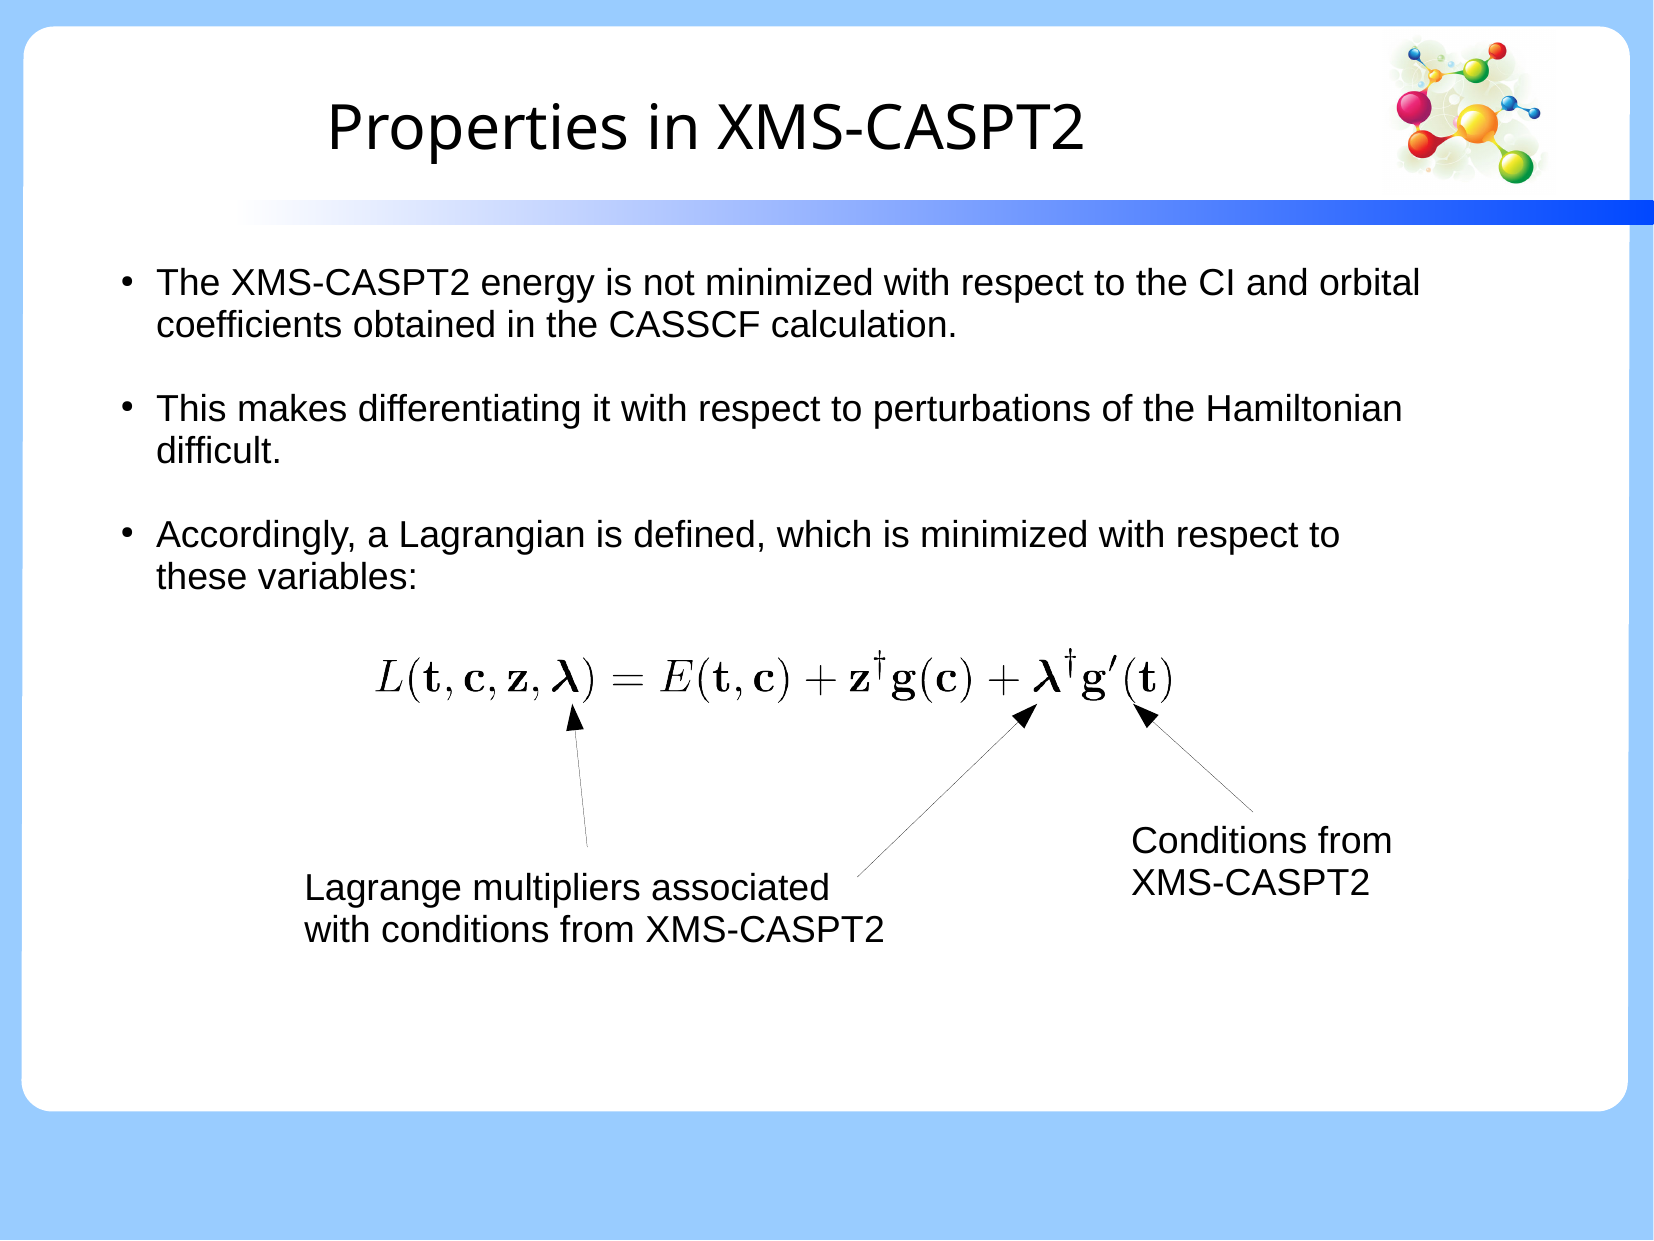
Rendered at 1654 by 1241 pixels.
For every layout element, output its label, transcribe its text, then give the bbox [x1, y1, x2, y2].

title Properties in XMS-CASPT2 [82, 49, 1332, 201]
text_box The XMS-CASPT2 energy is not minimized with respect to the CI and orbital coefficients obtained in the CASSCF calculation. This makes differentiating it with respect to perturbations of the Hamiltonian difficult. Accordingly, a Lagrangian is defined, which is minimized with respect to these variables: [105, 253, 1456, 1235]
table_cell [956, 201, 961, 224]
text_box Lagrange multipliers associated with conditions from XMS-CASPT2 [289, 859, 918, 1043]
picture [1382, 29, 1556, 195]
table_cell [873, 201, 877, 224]
picture [375, 648, 1171, 703]
text_box Conditions from XMS-CASPT2 [1116, 812, 1428, 923]
